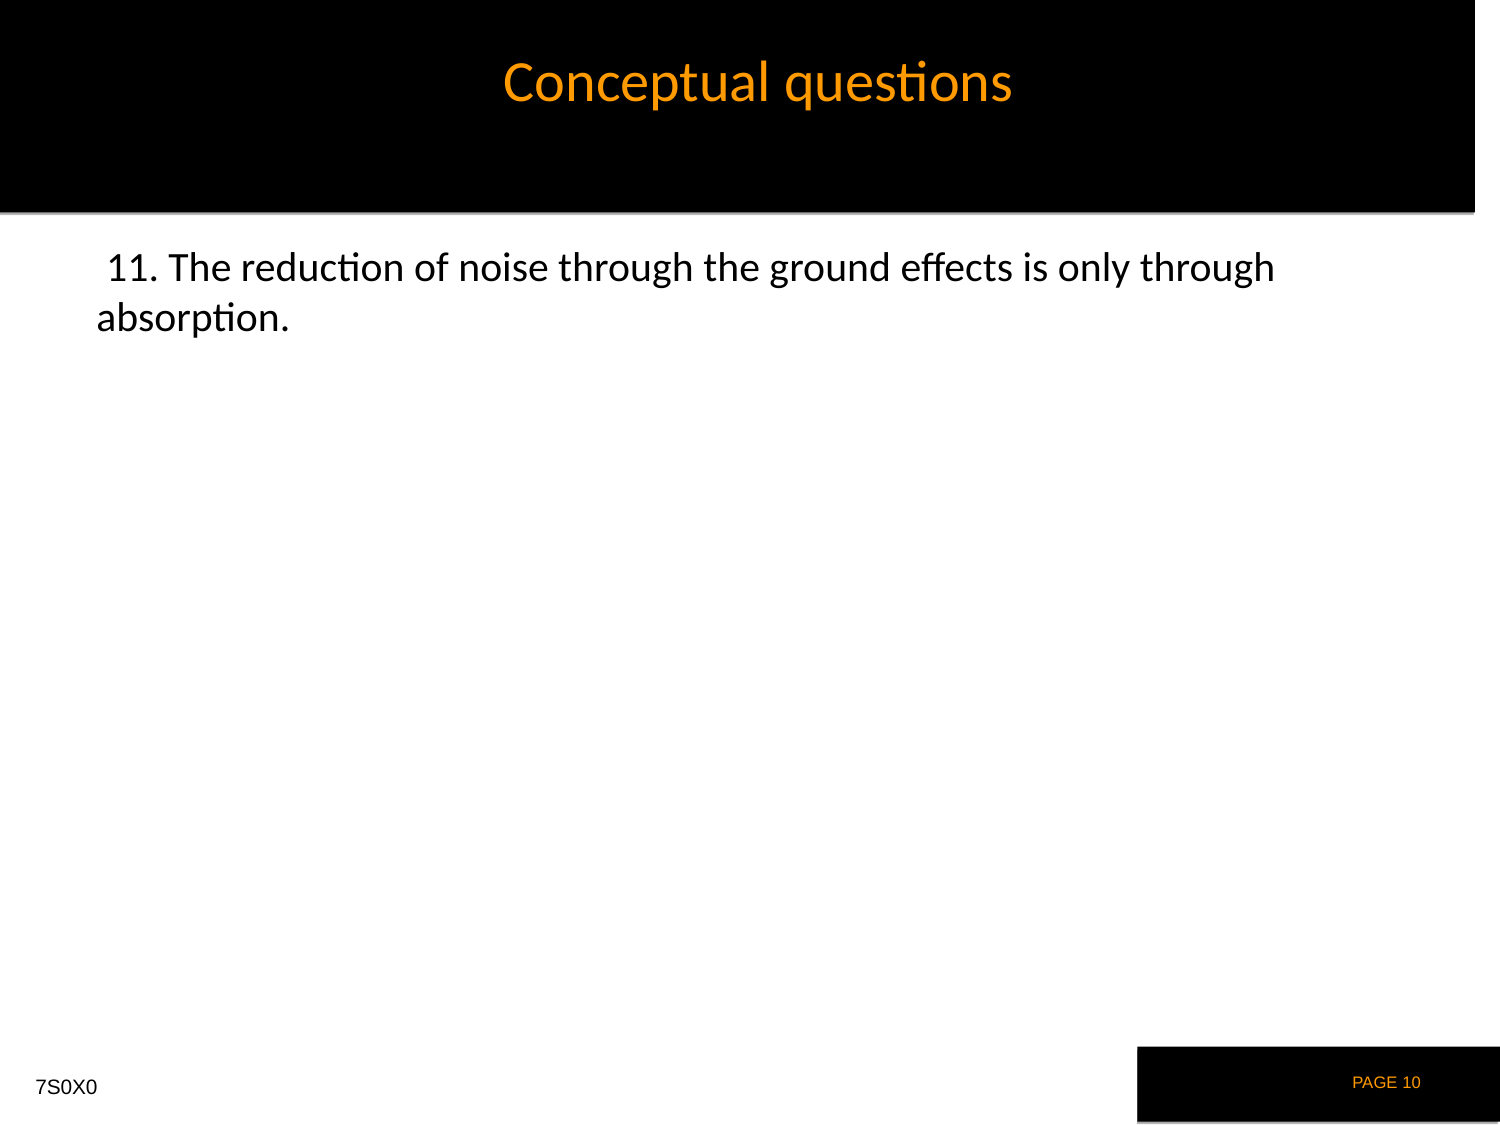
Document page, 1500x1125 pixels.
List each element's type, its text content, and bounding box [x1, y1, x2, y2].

text_box [1137, 1046, 1500, 1122]
title Conceptual questions [100, 35, 1417, 187]
text_box 7S0X0 [35, 1070, 626, 1102]
list 11. The reduction of noise through the ground effects is only through absorption. [81, 232, 1394, 419]
text_box PAGE 10 [1352, 1066, 1453, 1098]
text_box [0, 0, 1475, 213]
